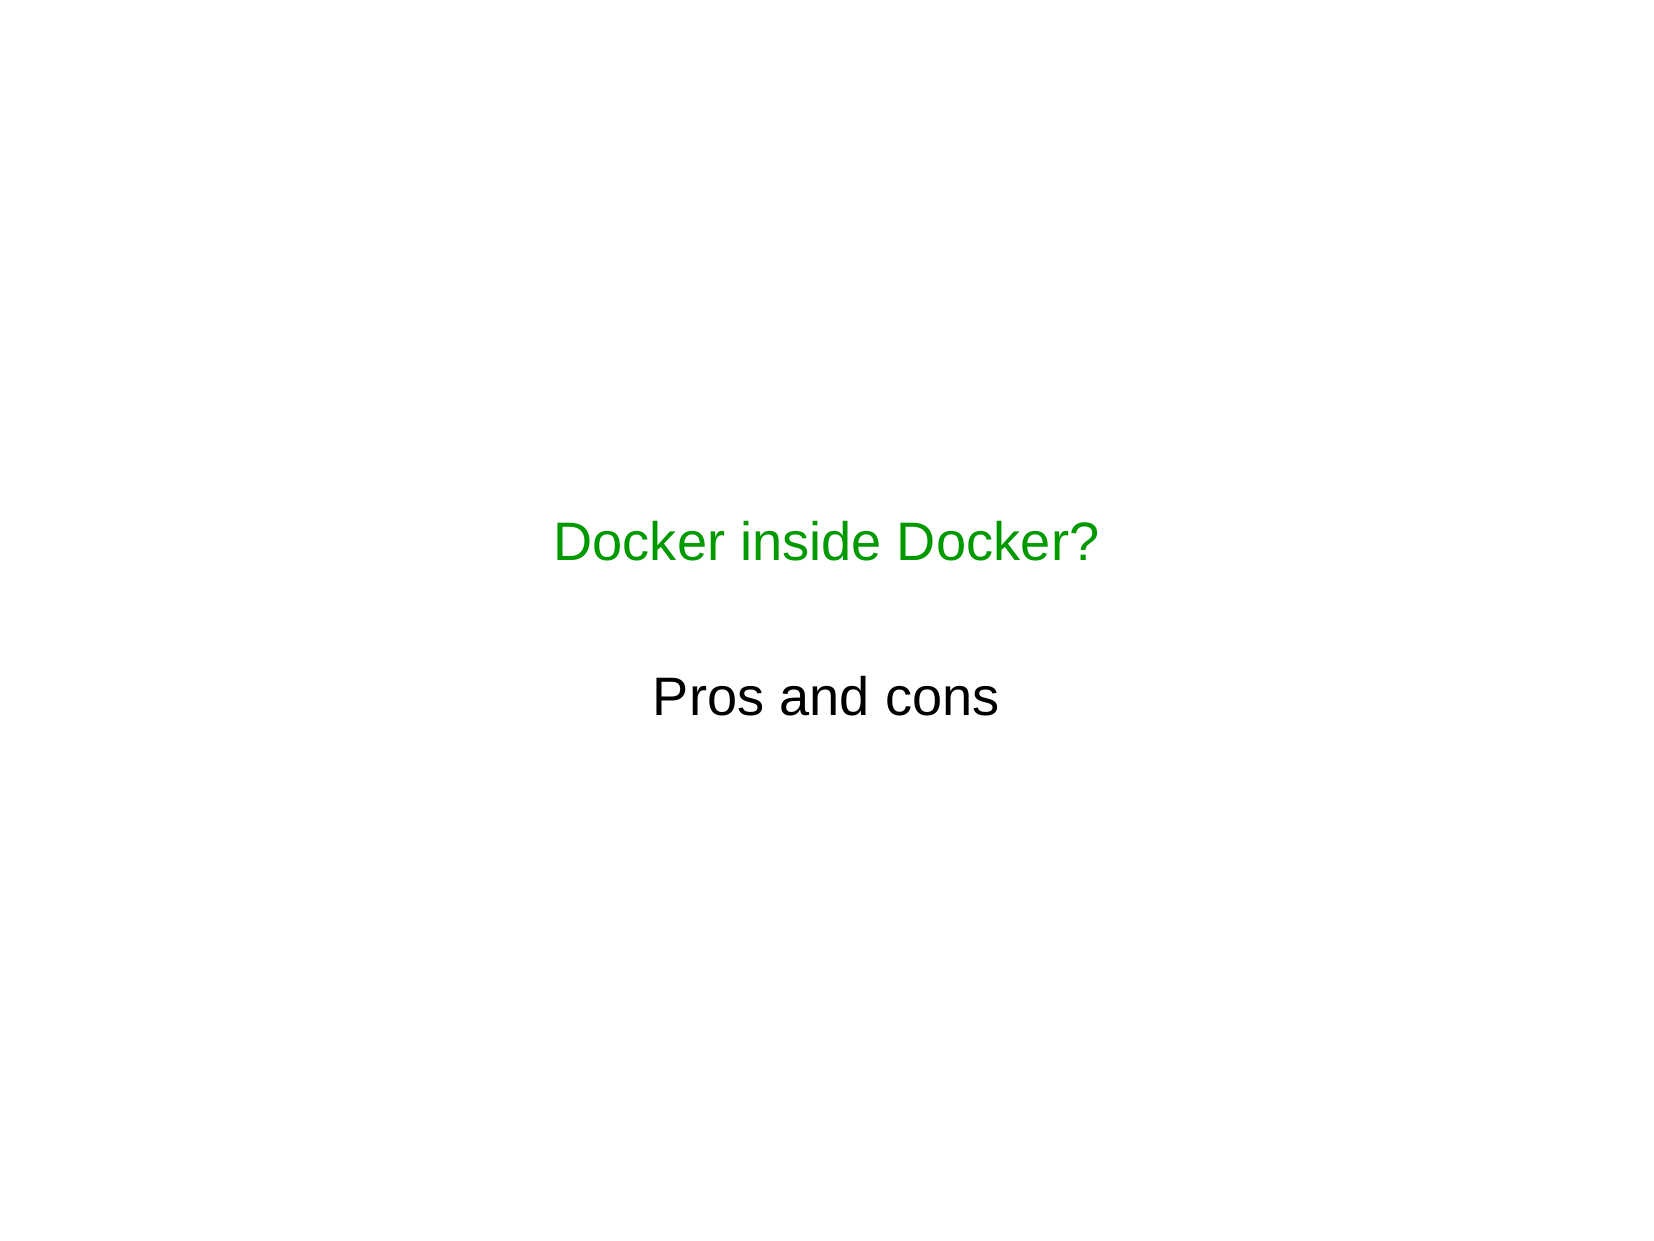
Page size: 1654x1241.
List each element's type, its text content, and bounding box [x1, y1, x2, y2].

text_box Docker inside Docker? Pros and cons [538, 503, 1115, 737]
